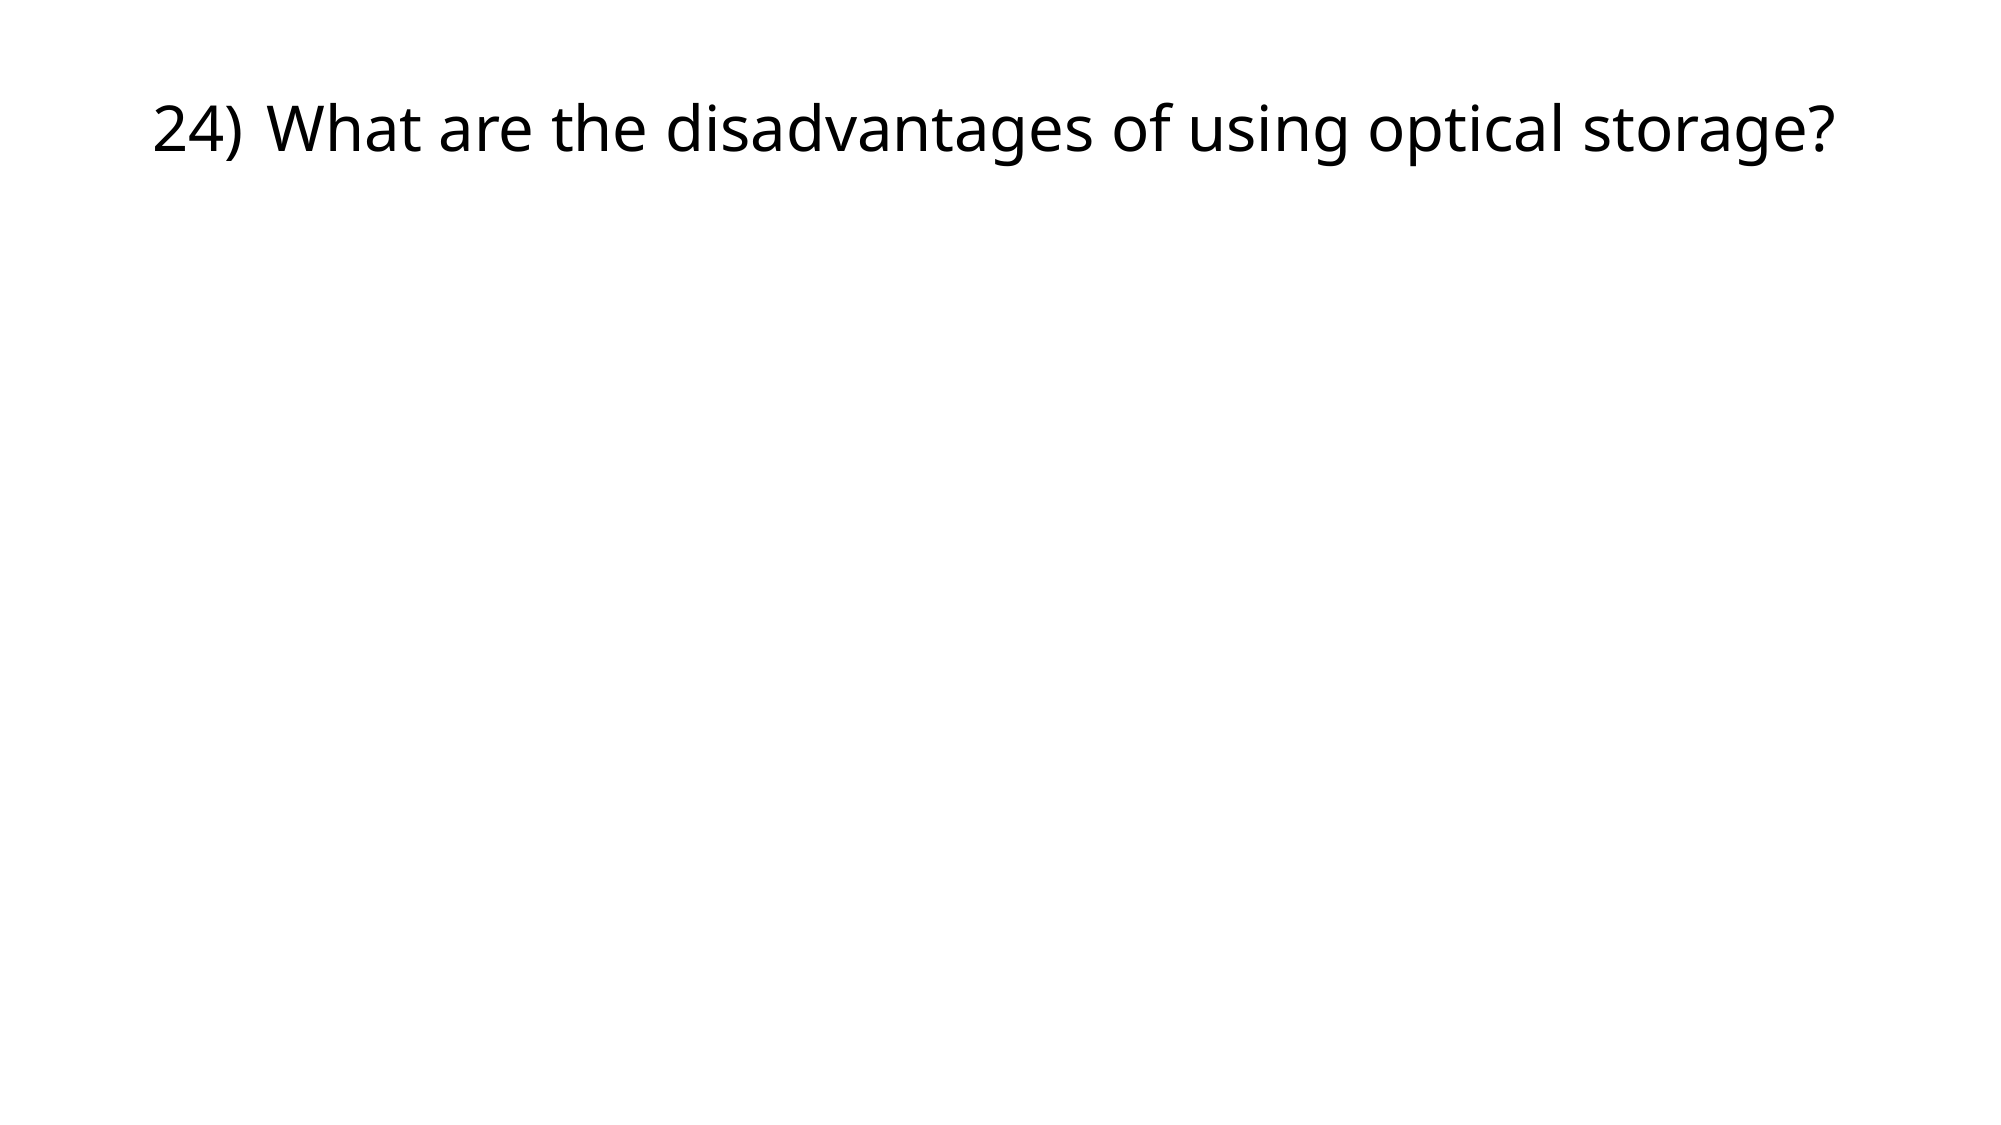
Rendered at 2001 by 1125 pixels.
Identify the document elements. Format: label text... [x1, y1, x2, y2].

title 24) What are the disadvantages of using optical storage? [137, 59, 1863, 278]
